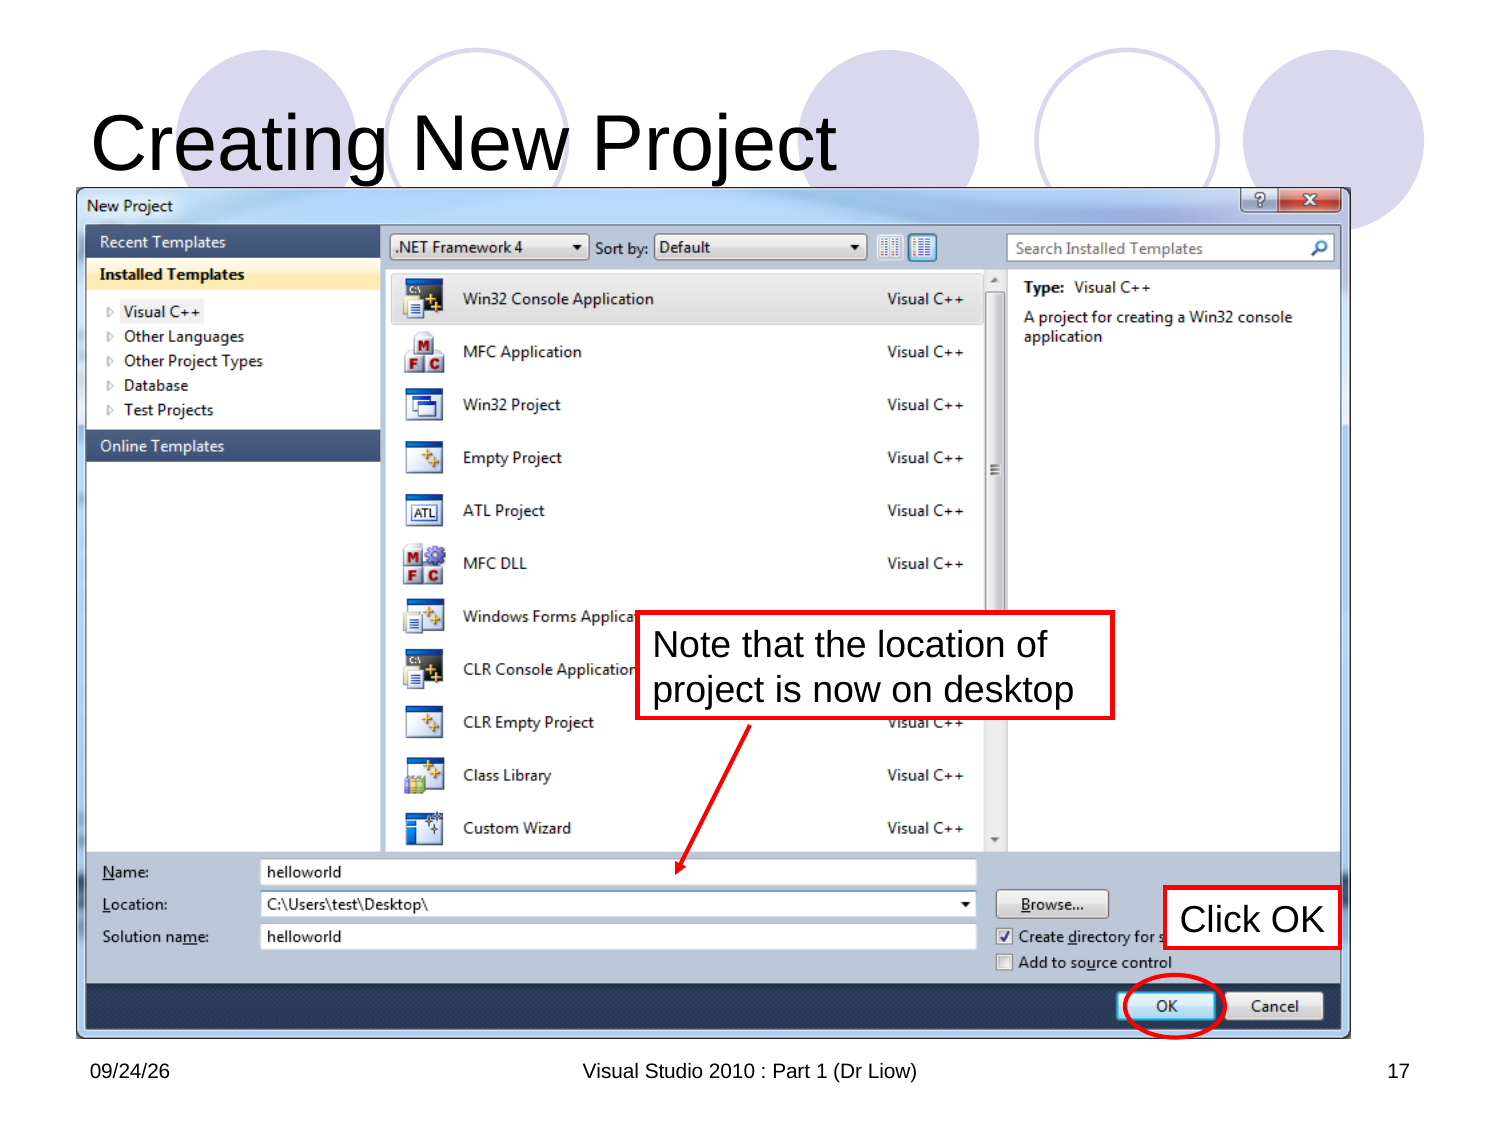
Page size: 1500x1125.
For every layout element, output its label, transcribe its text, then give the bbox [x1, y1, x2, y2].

text_box <number> [1074, 1049, 1426, 1101]
text_box Note that the location of project is now on desktop [637, 612, 1113, 718]
text_box Visual Studio 2010 : Part 1 (Dr Liow) [512, 1049, 988, 1101]
text_box Click OK [1164, 887, 1341, 948]
picture [76, 233, 1351, 1039]
text_box 08/22/12 [74, 1049, 426, 1101]
picture [1128, 978, 1222, 1035]
title Creating New Project [75, 45, 1426, 233]
